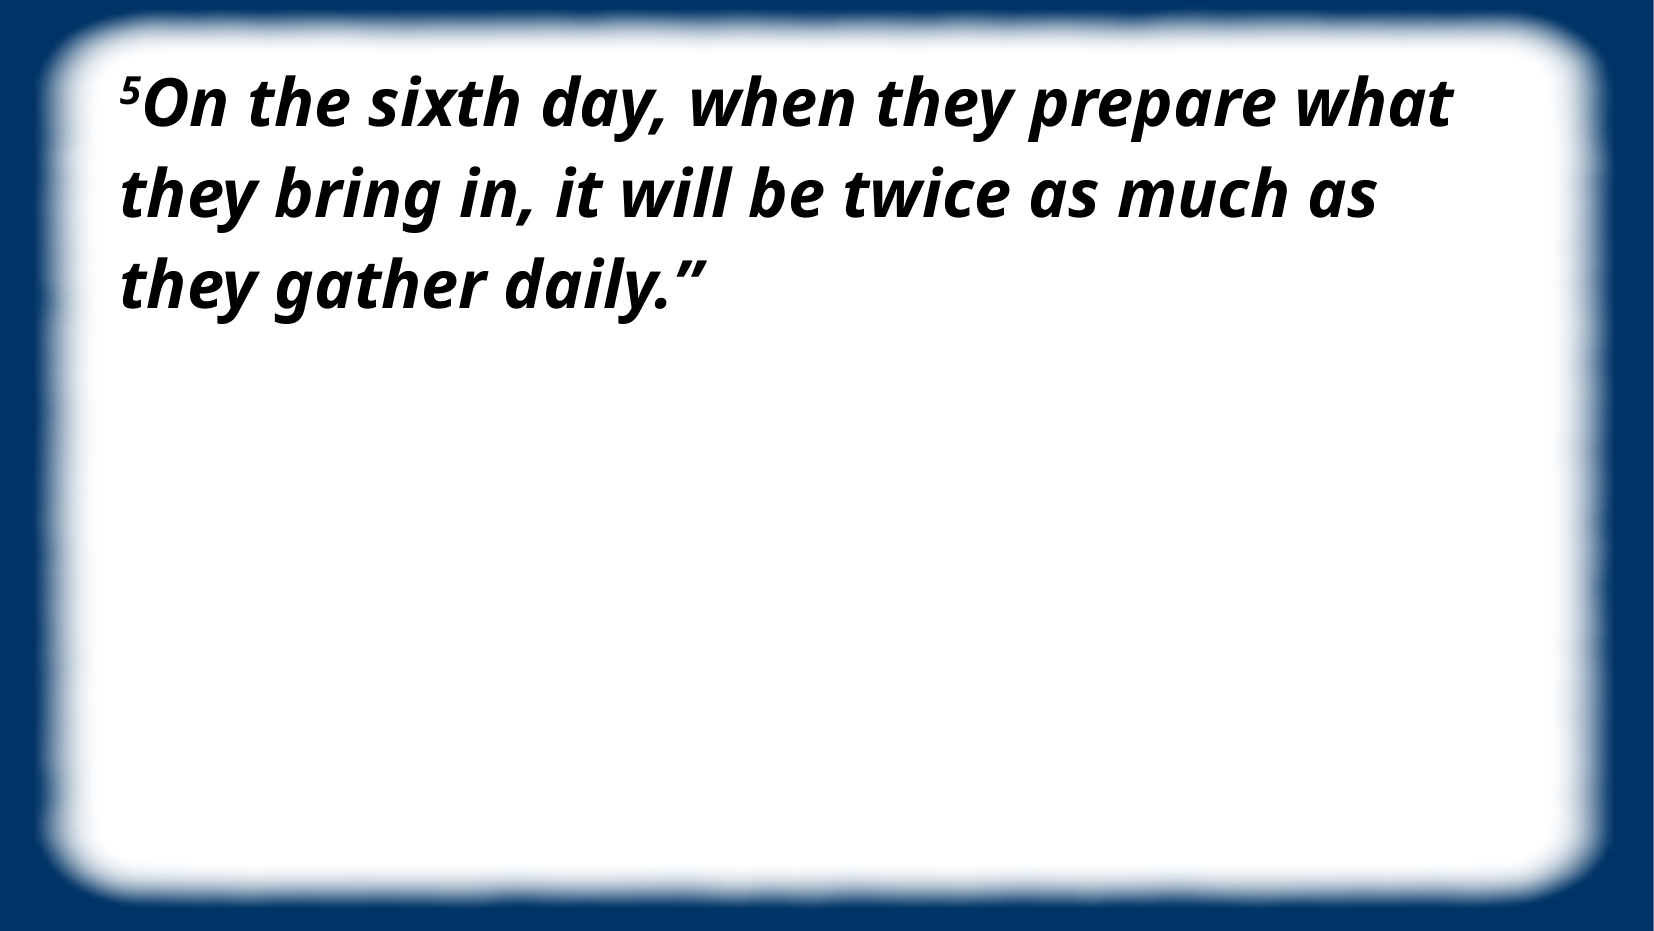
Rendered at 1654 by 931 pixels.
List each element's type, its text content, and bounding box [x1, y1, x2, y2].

text_box 5On the sixth day, when they prepare what they bring in, it will be twice as much as they gather daily.” [105, 48, 1546, 330]
picture [0, 0, 1654, 931]
